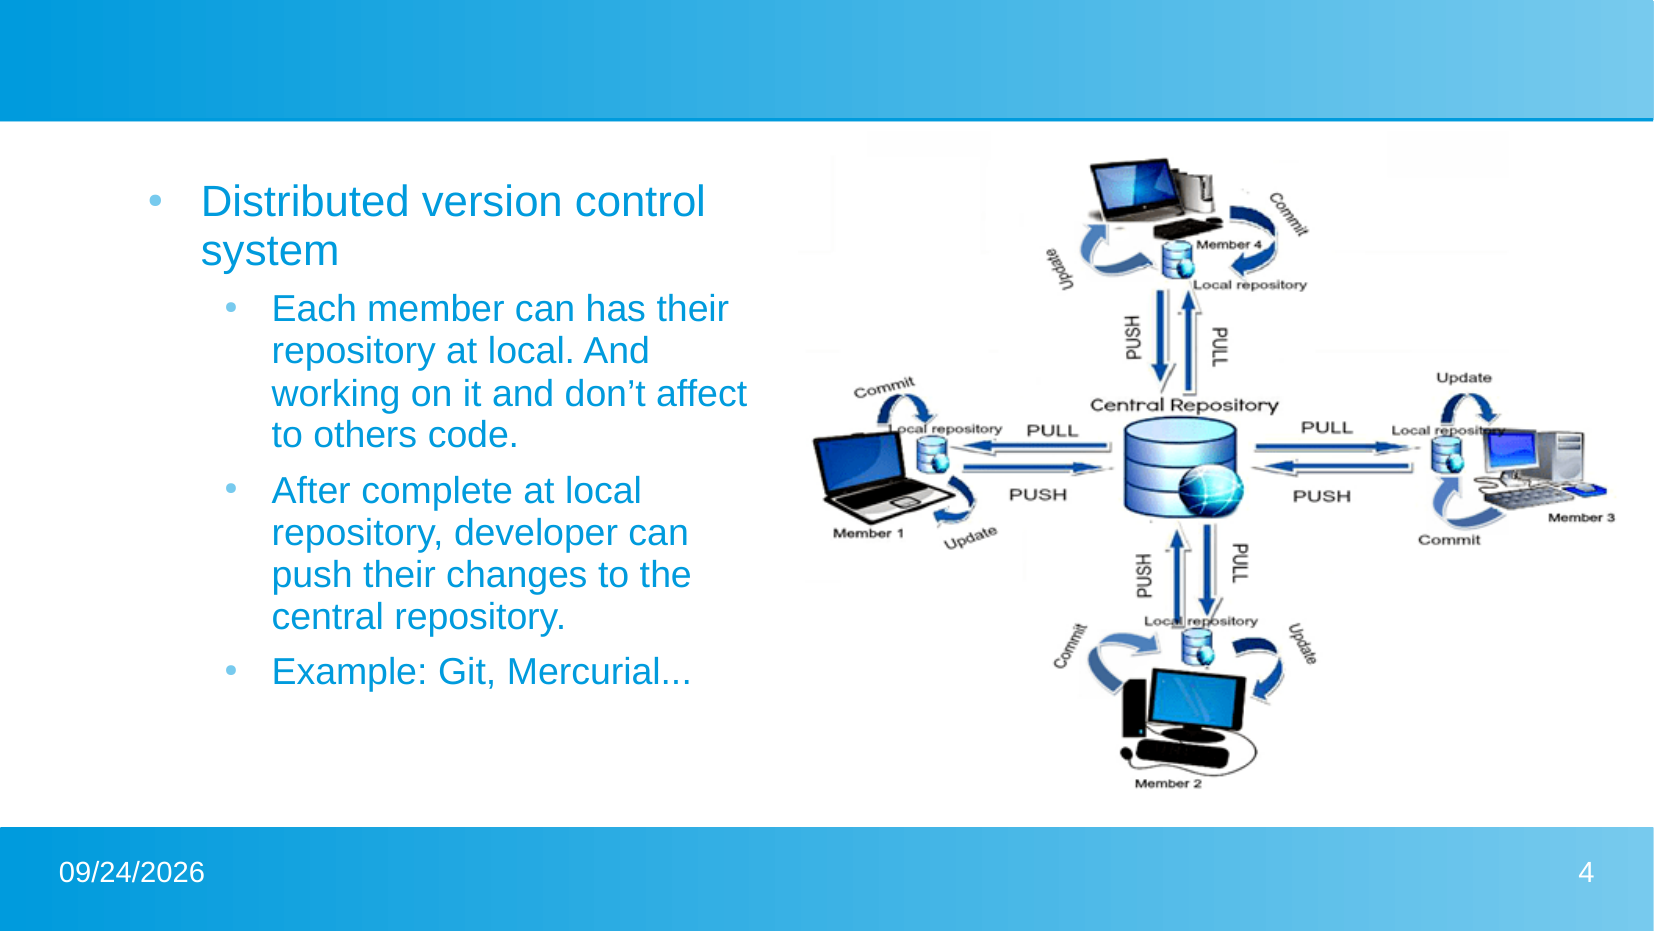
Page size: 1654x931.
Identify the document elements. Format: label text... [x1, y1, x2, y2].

picture [798, 131, 1654, 826]
list Distributed version control system Each member can has their repository at local. And working on it and don’t affect to others code. After complete at local repository, developer can push their changes to the central repository. Example: Git, Mercurial... [59, 177, 751, 768]
